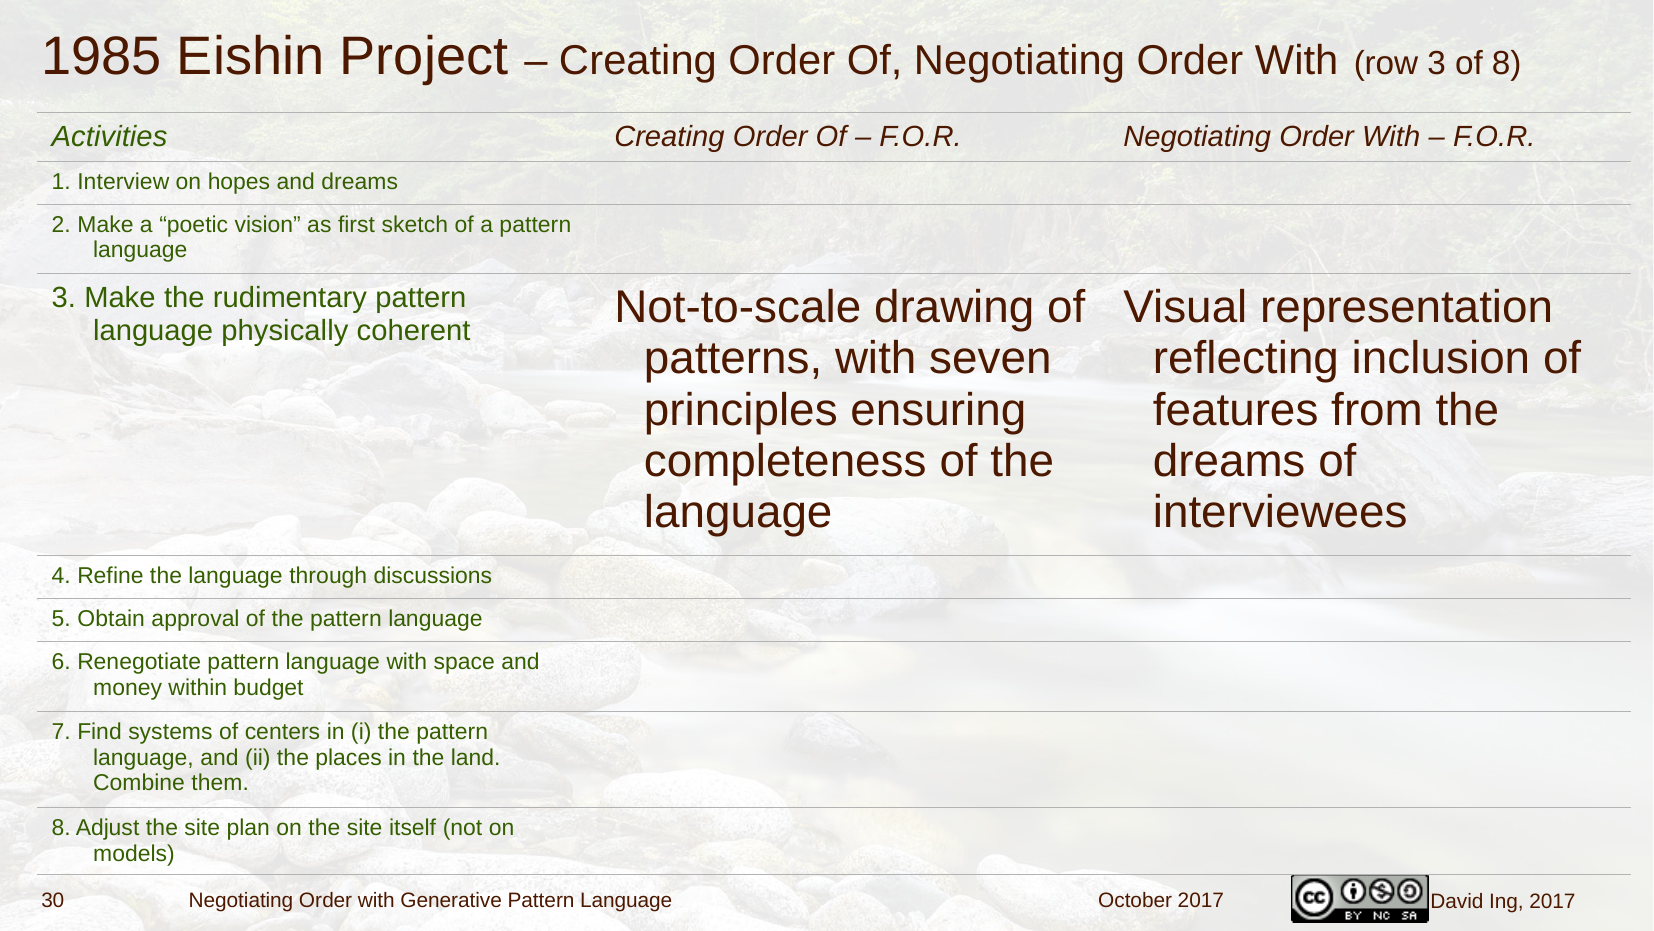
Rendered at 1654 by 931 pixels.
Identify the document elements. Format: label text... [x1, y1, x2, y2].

table_cell 7. Find systems of centers in (i) the pattern language, and (ii) the places in the land. Combine them. [37, 712, 609, 807]
table_cell 2. Make a “poetic vision” as first sketch of a pattern language [37, 205, 609, 273]
table_cell [1109, 808, 1631, 874]
table_cell [1109, 642, 1631, 711]
table_cell [1109, 162, 1631, 204]
table_cell 3. Make the rudimentary pattern language physically coherent [37, 274, 609, 555]
table_cell Not-to-scale drawing of patterns, with seven principles ensuring completeness of the language [609, 274, 1109, 555]
table_cell [609, 205, 1109, 273]
table_cell [609, 712, 1109, 807]
picture [0, 0, 1654, 931]
table_cell 1. Interview on hopes and dreams [37, 162, 609, 204]
table_cell [609, 599, 1109, 641]
table_cell [1109, 205, 1631, 273]
table_cell [609, 556, 1109, 598]
table_header Creating Order Of – F.O.R. [609, 113, 1109, 161]
table_cell [609, 162, 1109, 204]
table_cell [1109, 556, 1631, 598]
table_header Activities [37, 113, 609, 161]
table_cell Visual representation reflecting inclusion of features from the dreams of interviewees [1109, 274, 1631, 555]
title 1985 Eishin Project – Creating Order Of, Negotiating Order With (row 3 of 8) [41, 30, 1613, 112]
table_cell [1109, 599, 1631, 641]
table_cell [609, 808, 1109, 874]
table_cell 5. Obtain approval of the pattern language [37, 599, 609, 641]
table_cell 4. Refine the language through discussions [37, 556, 609, 598]
table_cell 8. Adjust the site plan on the site itself (not on models) [37, 808, 609, 874]
table_cell 6. Renegotiate pattern language with space and money within budget [37, 642, 609, 711]
table_header Negotiating Order With – F.O.R. [1109, 113, 1631, 161]
text_box [1003, 284, 1033, 355]
table_cell [1109, 712, 1631, 807]
table_cell [609, 642, 1109, 711]
